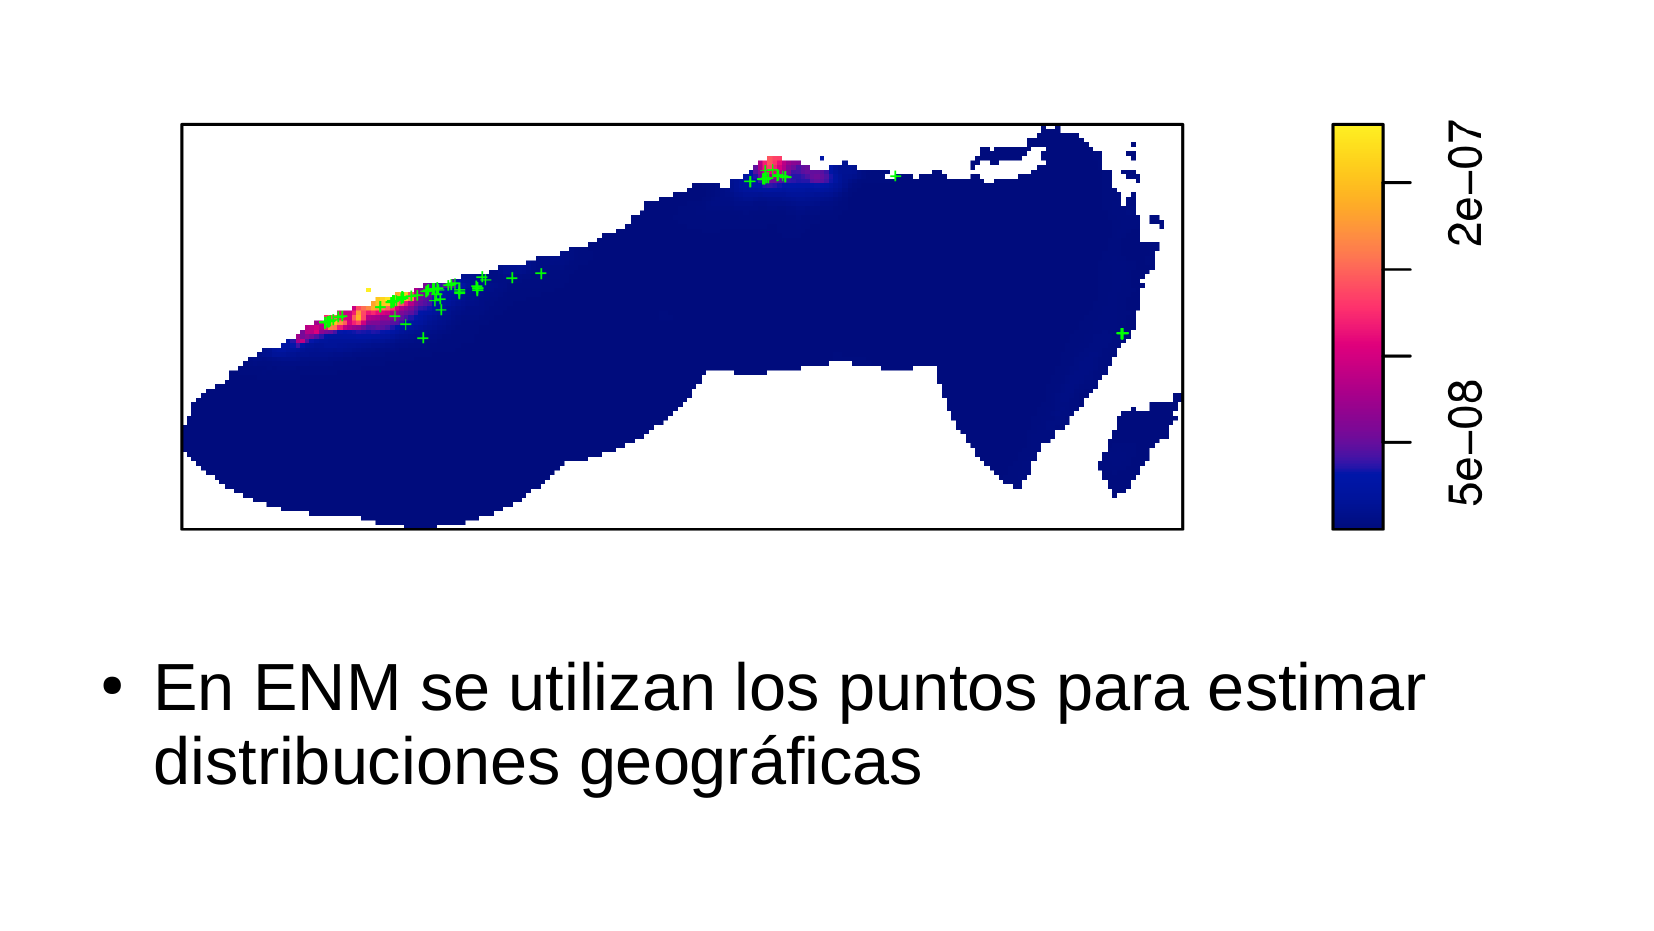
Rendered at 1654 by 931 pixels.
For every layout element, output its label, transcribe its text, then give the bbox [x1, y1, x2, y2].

picture [118, 80, 1536, 591]
list En ENM se utilizan los puntos para estimar distribuciones geográficas [82, 649, 1595, 845]
